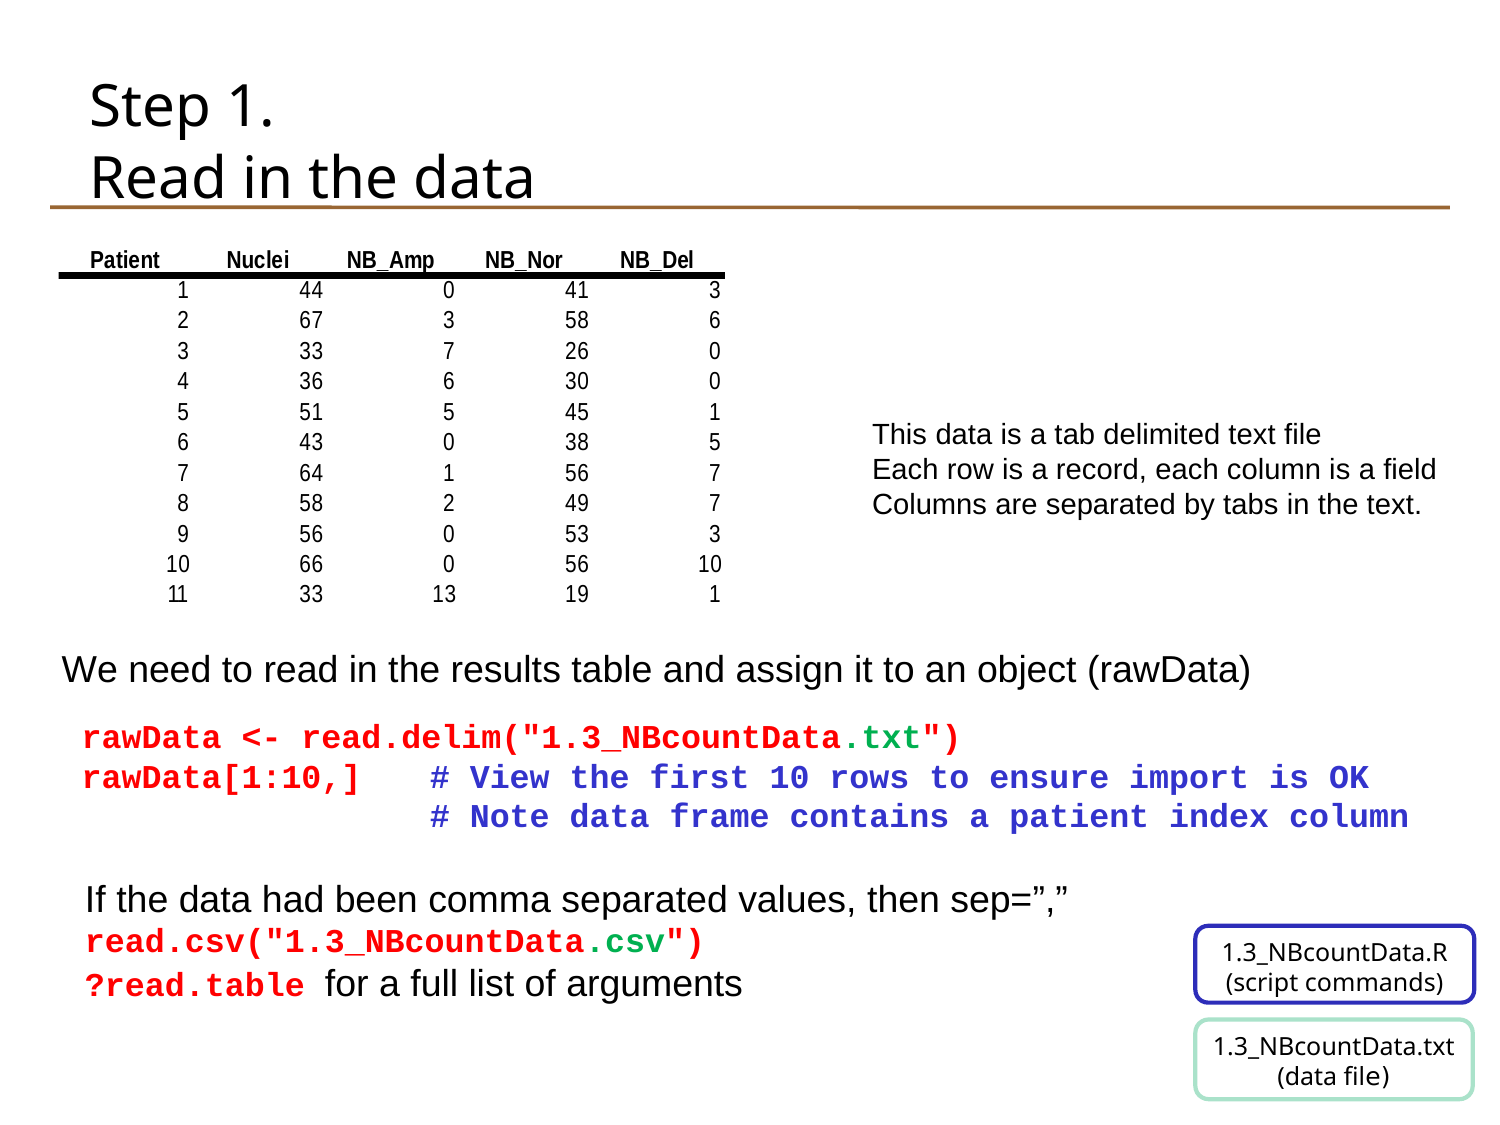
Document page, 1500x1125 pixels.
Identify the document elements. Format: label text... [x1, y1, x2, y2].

text_box This data is a tab delimited text file Each row is a record, each column is a field Columns are separated by tabs in the text. [857, 407, 1453, 529]
text_box 1.3_NBcountData.R (script commands) [1195, 925, 1475, 1003]
chart [58, 246, 859, 622]
text_box We need to read in the results table and assign it to an object (rawData) rawData <- read.delim("1.3_NBcountData.txt") rawData[1:10,] # View the first 10 rows to ensure import is OK # Note data frame contains a patient index column [46, 637, 1465, 844]
text_box If the data had been comma separated values, then sep=”,” read.csv("1.3_NBcountData.csv") ?read.table for a full list of arguments [70, 867, 1161, 1008]
text_box 1.3_NBcountData.txt (data file) [1195, 1019, 1473, 1100]
text_box Step 1. Read in the data [75, 44, 1425, 233]
